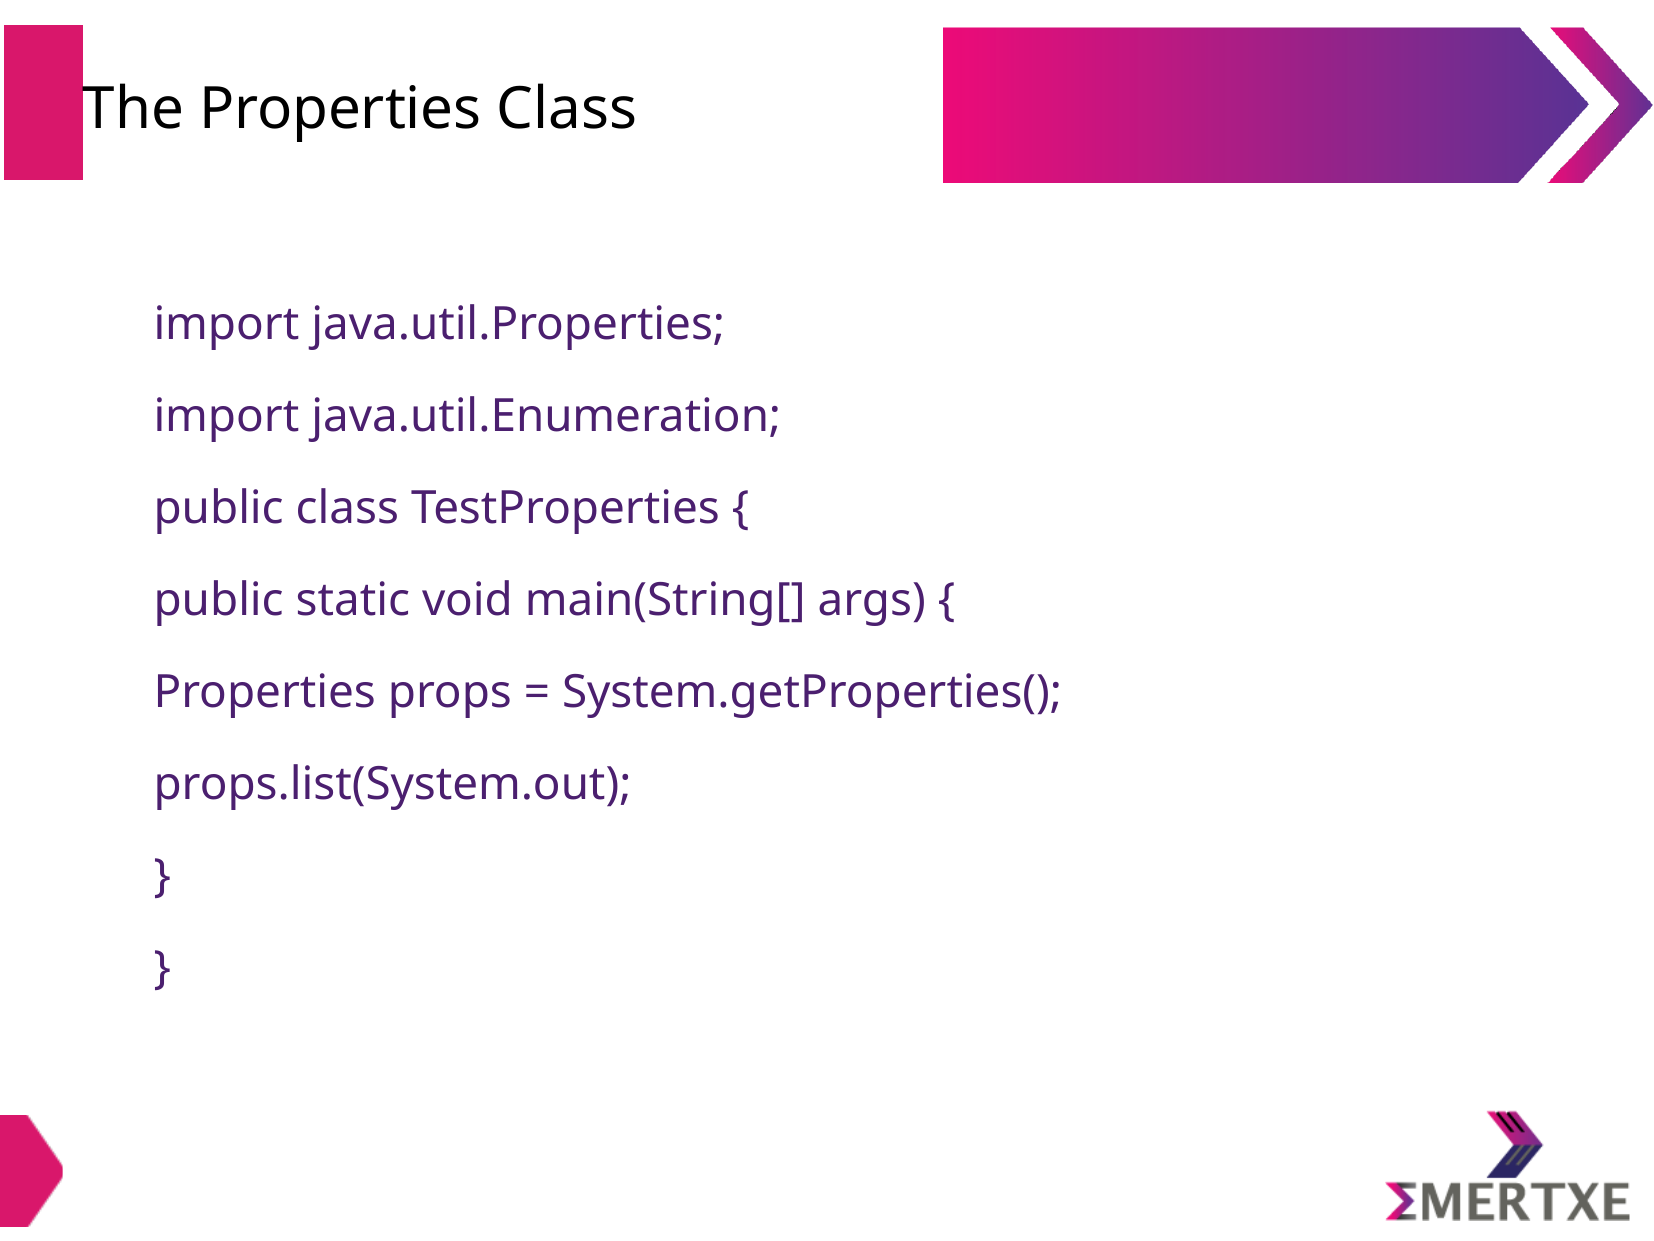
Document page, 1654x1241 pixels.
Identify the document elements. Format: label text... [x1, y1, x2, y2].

title The Properties Class [82, 2, 1571, 210]
list import java.util.Properties; import java.util.Enumeration; public class TestProperties { public static void main(String[] args) { Properties props = System.getProperties(); props.list(System.out); } } [82, 290, 1571, 1010]
picture [1385, 1107, 1631, 1221]
picture [1571, 27, 1653, 183]
